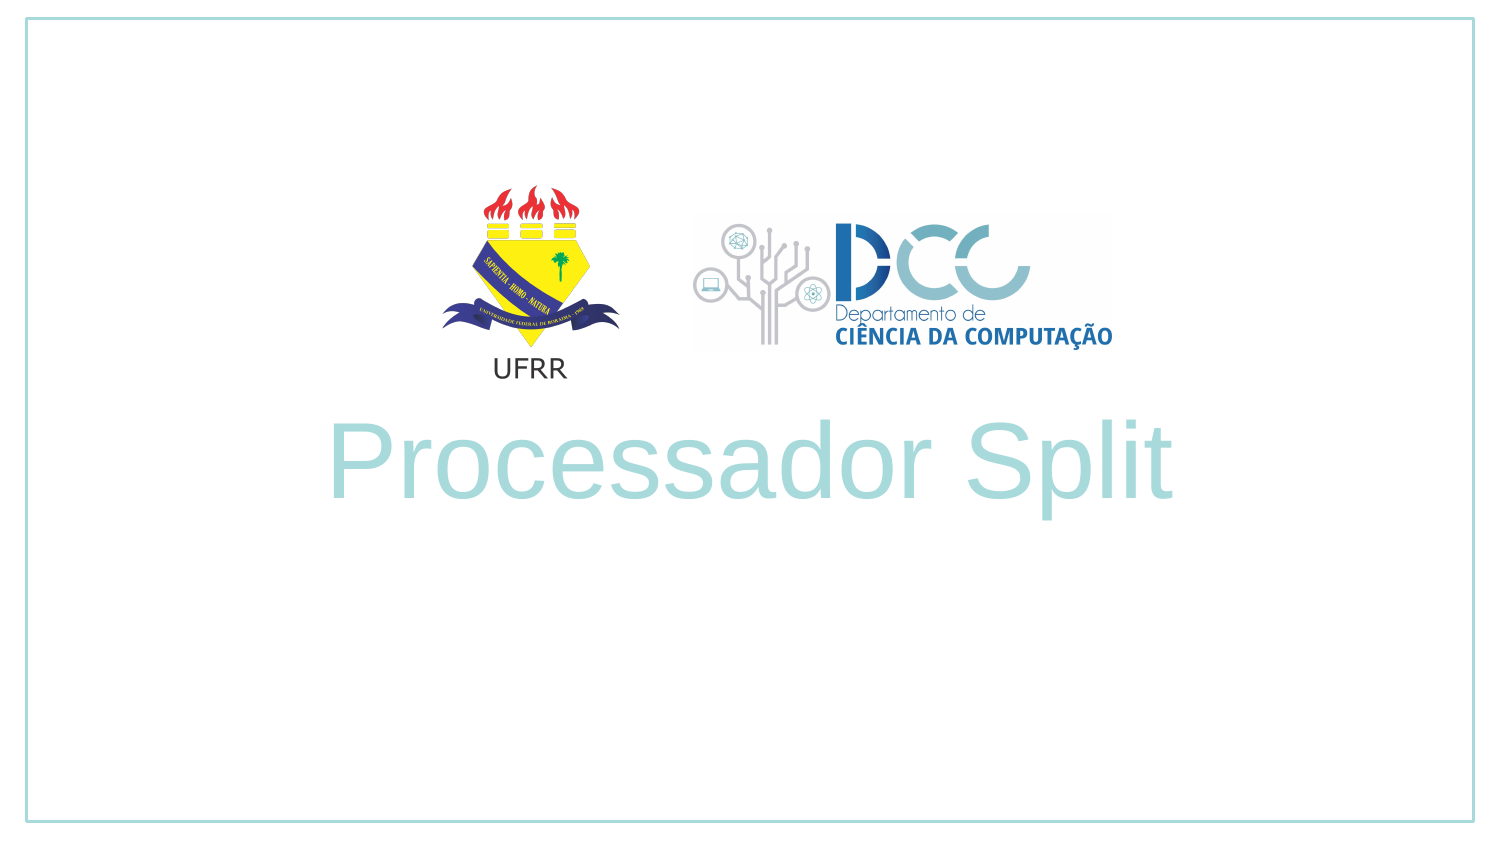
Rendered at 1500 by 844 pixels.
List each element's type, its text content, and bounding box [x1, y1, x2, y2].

title Processador Split [51, 341, 1449, 537]
picture [693, 213, 1113, 351]
picture [434, 176, 628, 388]
